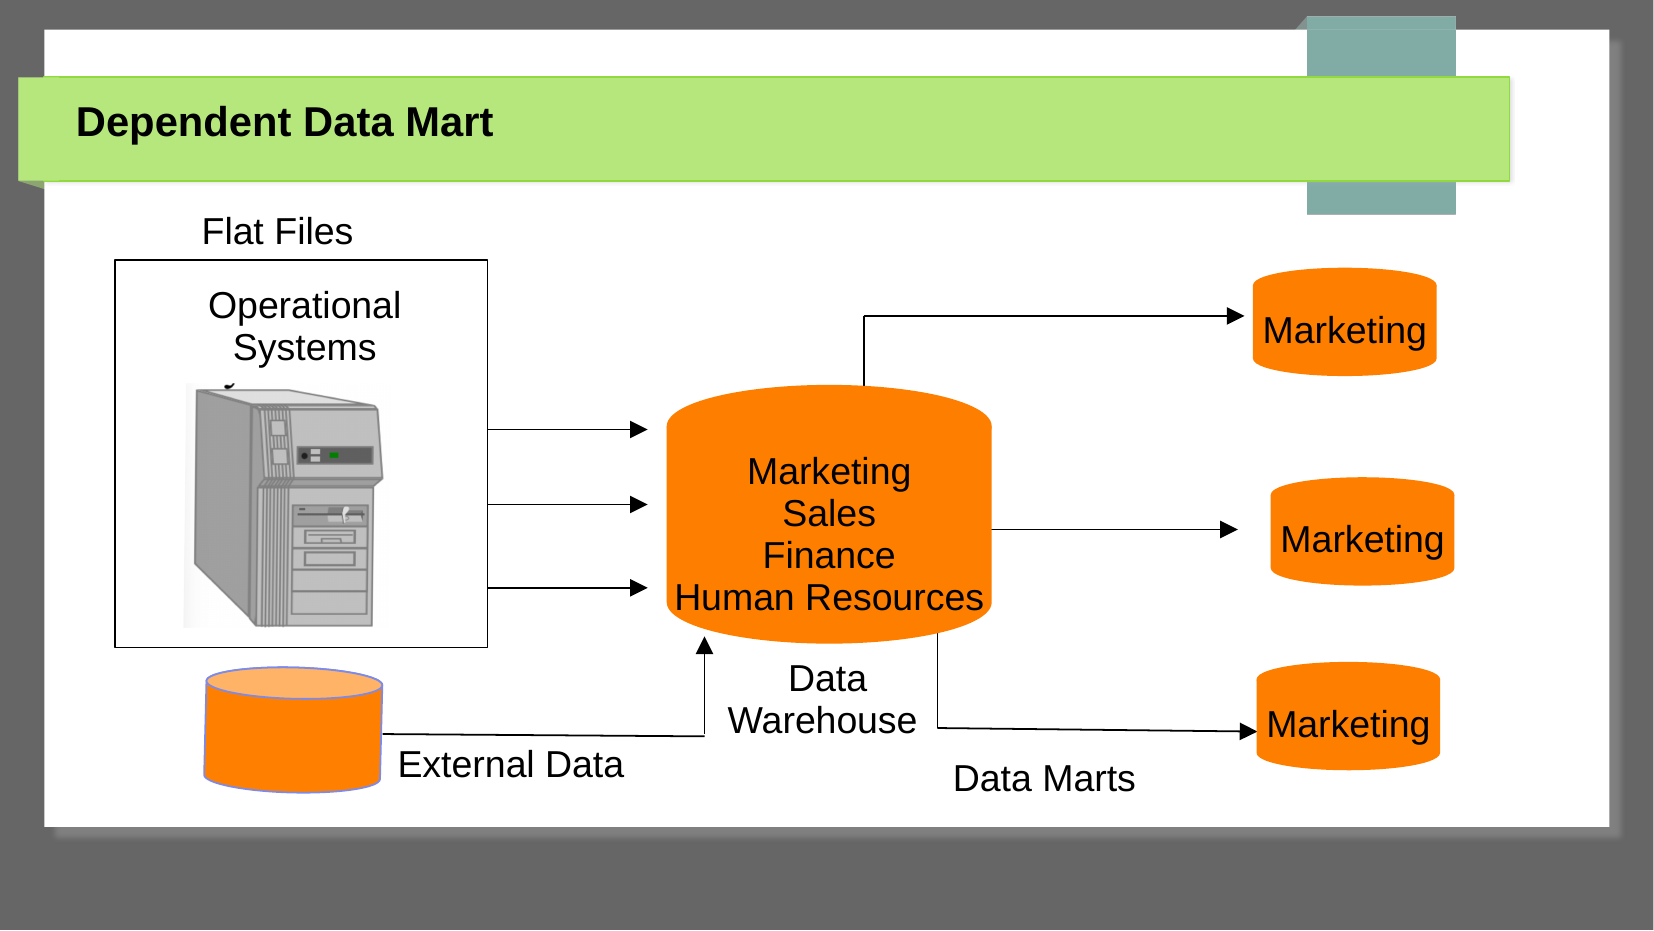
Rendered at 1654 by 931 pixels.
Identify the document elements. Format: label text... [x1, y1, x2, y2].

text_box Marketing Sales Finance Human Resources [667, 385, 991, 643]
text_box External Data [382, 736, 678, 836]
text_box Flat Files [186, 203, 369, 260]
text_box [204, 683, 383, 793]
text_box Data Marts [938, 750, 1233, 850]
text_box Operational Systems [159, 277, 451, 334]
picture [183, 383, 391, 628]
text_box Marketing [1257, 662, 1440, 770]
text_box Marketing [1271, 478, 1454, 585]
text_box Dependent Data Mart [61, 91, 609, 162]
text_box Marketing [1253, 268, 1436, 376]
text_box Data Warehouse [696, 649, 959, 791]
